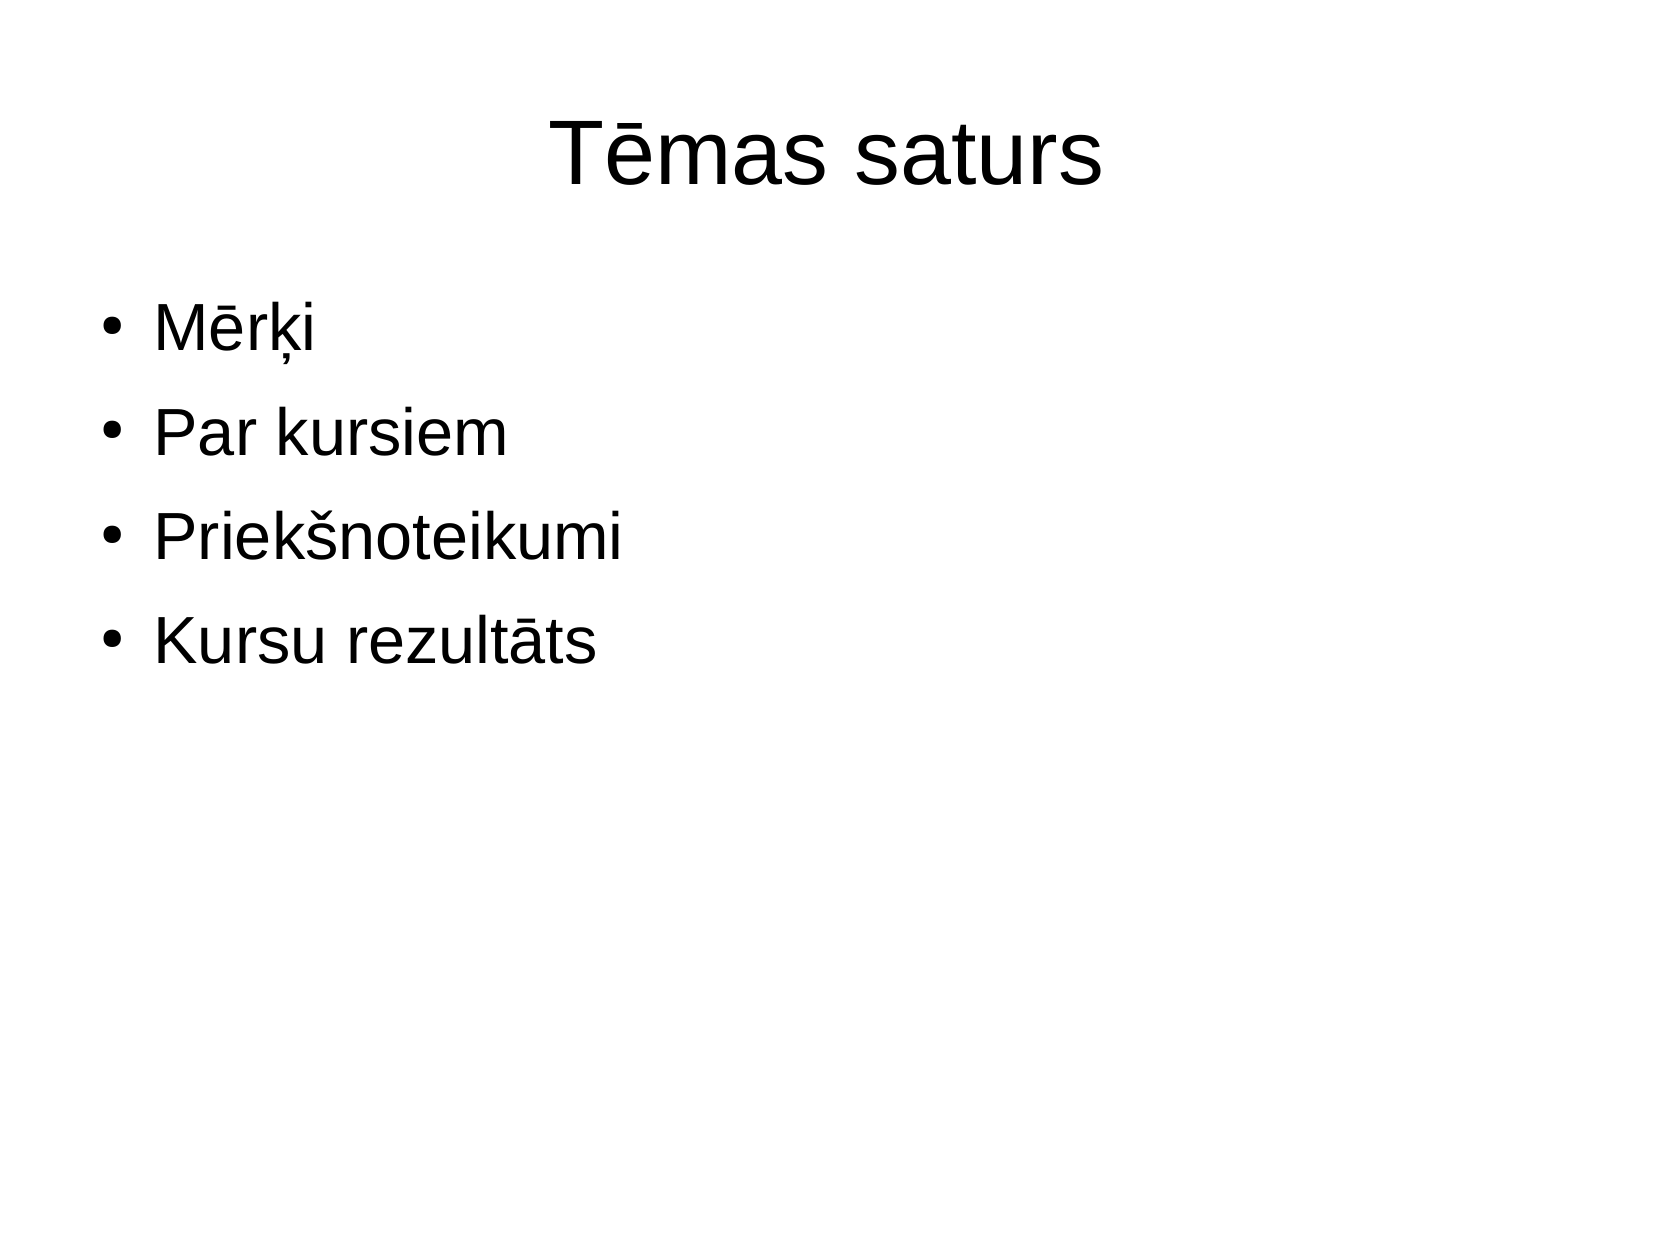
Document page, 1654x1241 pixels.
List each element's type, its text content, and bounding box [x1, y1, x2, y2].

list Mērķi Par kursiem Priekšnoteikumi Kursu rezultāts [82, 290, 1538, 1010]
title Tēmas saturs [82, 49, 1571, 257]
